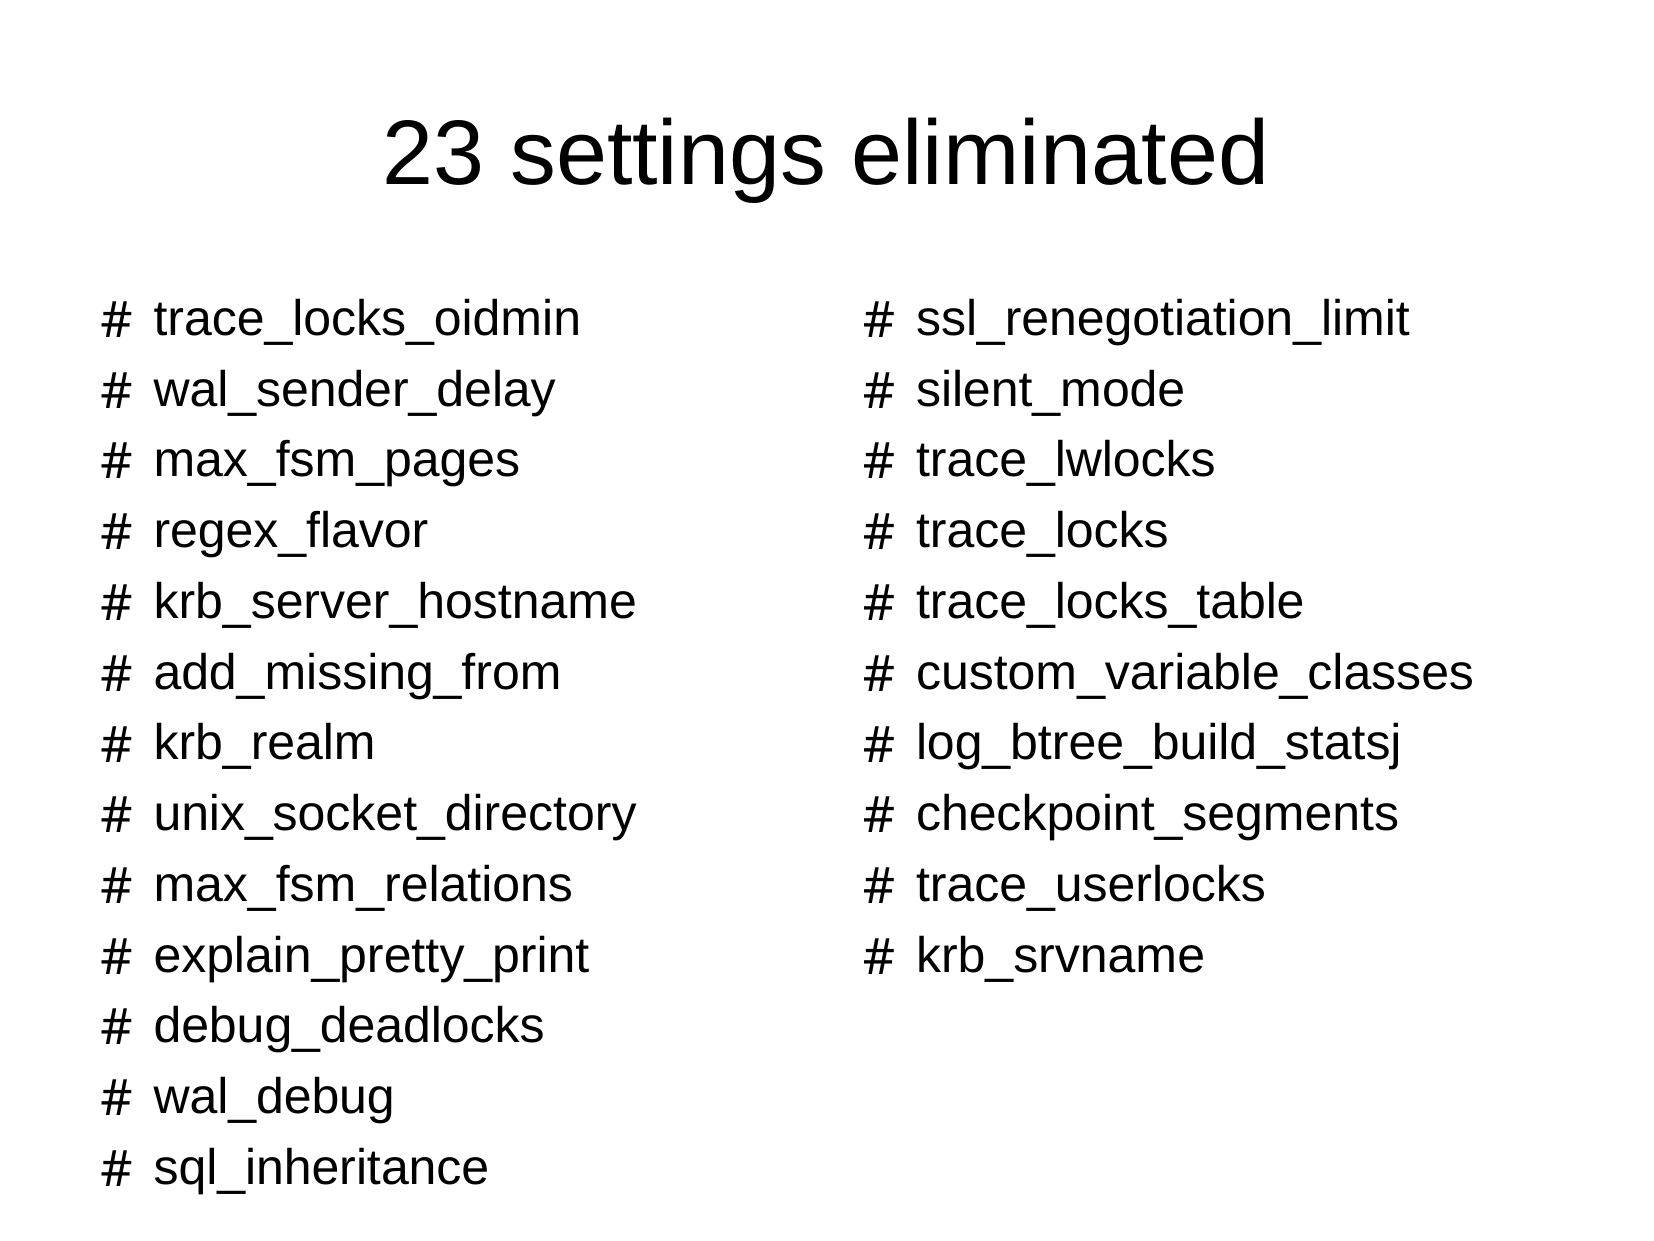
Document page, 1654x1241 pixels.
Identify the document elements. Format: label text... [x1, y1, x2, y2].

list ssl_renegotiation_limit silent_mode trace_lwlocks trace_locks trace_locks_table custom_variable_classes log_btree_build_statsj checkpoint_segments trace_userlocks krb_srvname [845, 290, 1572, 1109]
title 23 settings eliminated [82, 49, 1571, 257]
list trace_locks_oidmin wal_sender_delay max_fsm_pages regex_flavor krb_server_hostname add_missing_from krb_realm unix_socket_directory max_fsm_relations explain_pretty_print debug_deadlocks wal_debug sql_inheritance [82, 290, 809, 1195]
